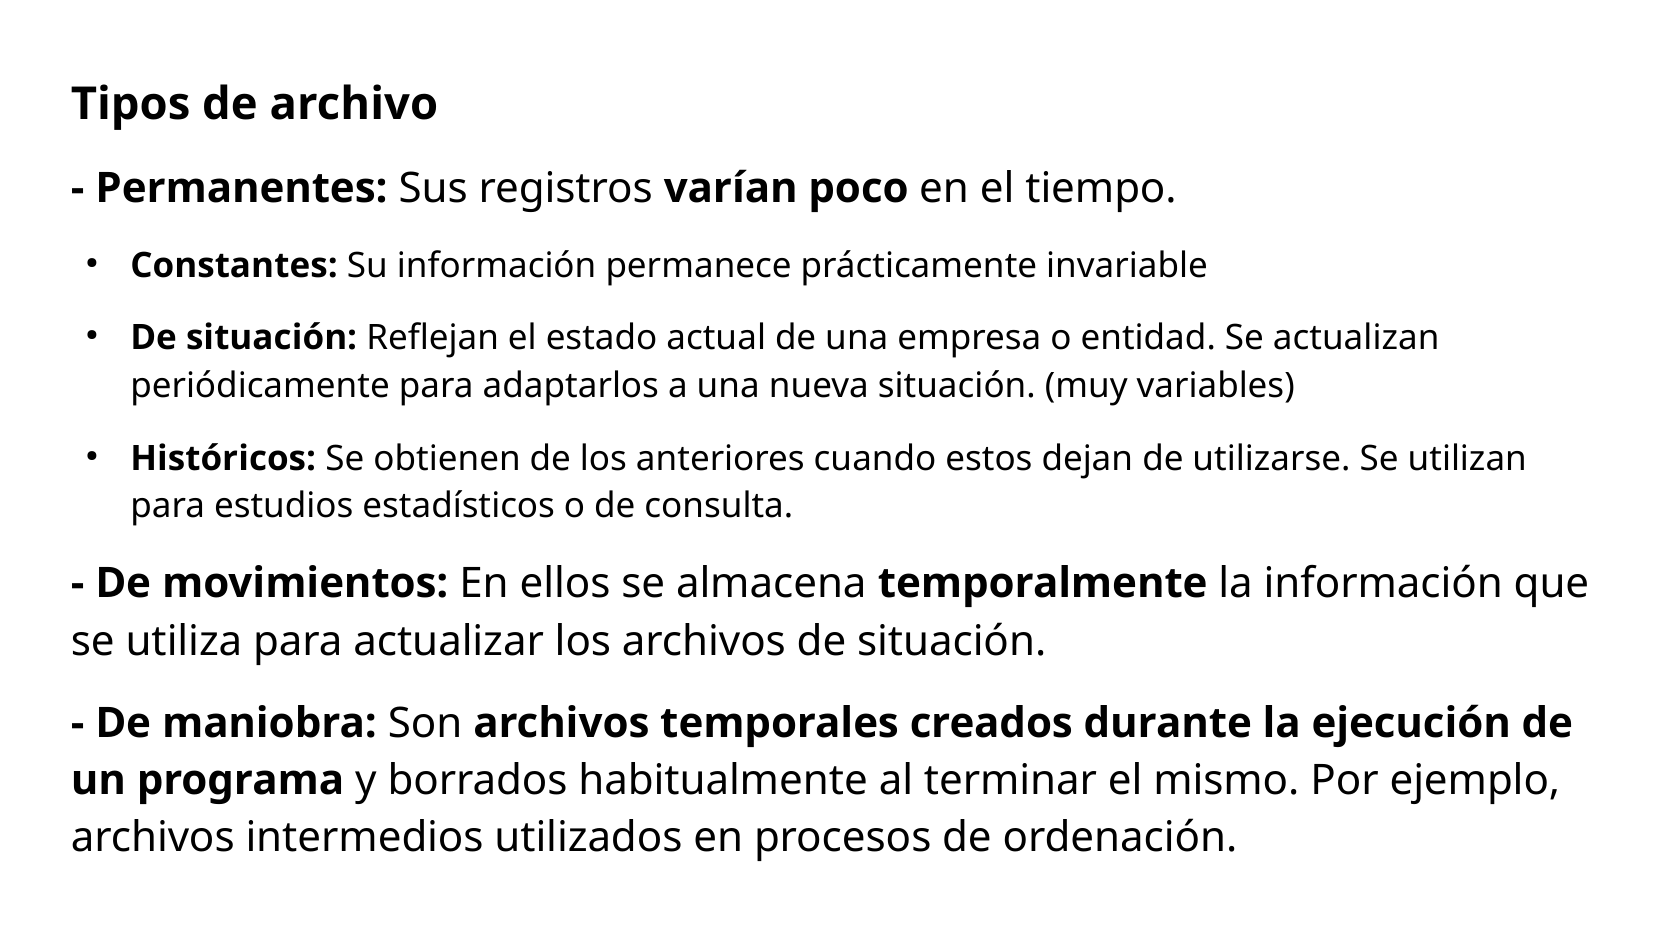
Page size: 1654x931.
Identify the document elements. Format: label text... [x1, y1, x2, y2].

list Tipos de archivo - Permanentes: Sus registros varían poco en el tiempo. Constantes: Su información permanece prácticamente invariable De situación: Reflejan el estado actual de una empresa o entidad. Se actualizan periódicamente para adaptarlos a una nueva situación. (muy variables) Históricos: Se obtienen de los anteriores cuando estos dejan de utilizarse. Se utilizan para estudios estadísticos o de consulta. - De movimientos: En ellos se almacena temporalmente la información que se utiliza para actualizar los archivos de situación. - De maniobra: Son archivos temporales creados durante la ejecución de un programa y borrados habitualmente al terminar el mismo. Por ejemplo, archivos intermedios utilizados en procesos de ordenación. [70, 70, 1595, 875]
